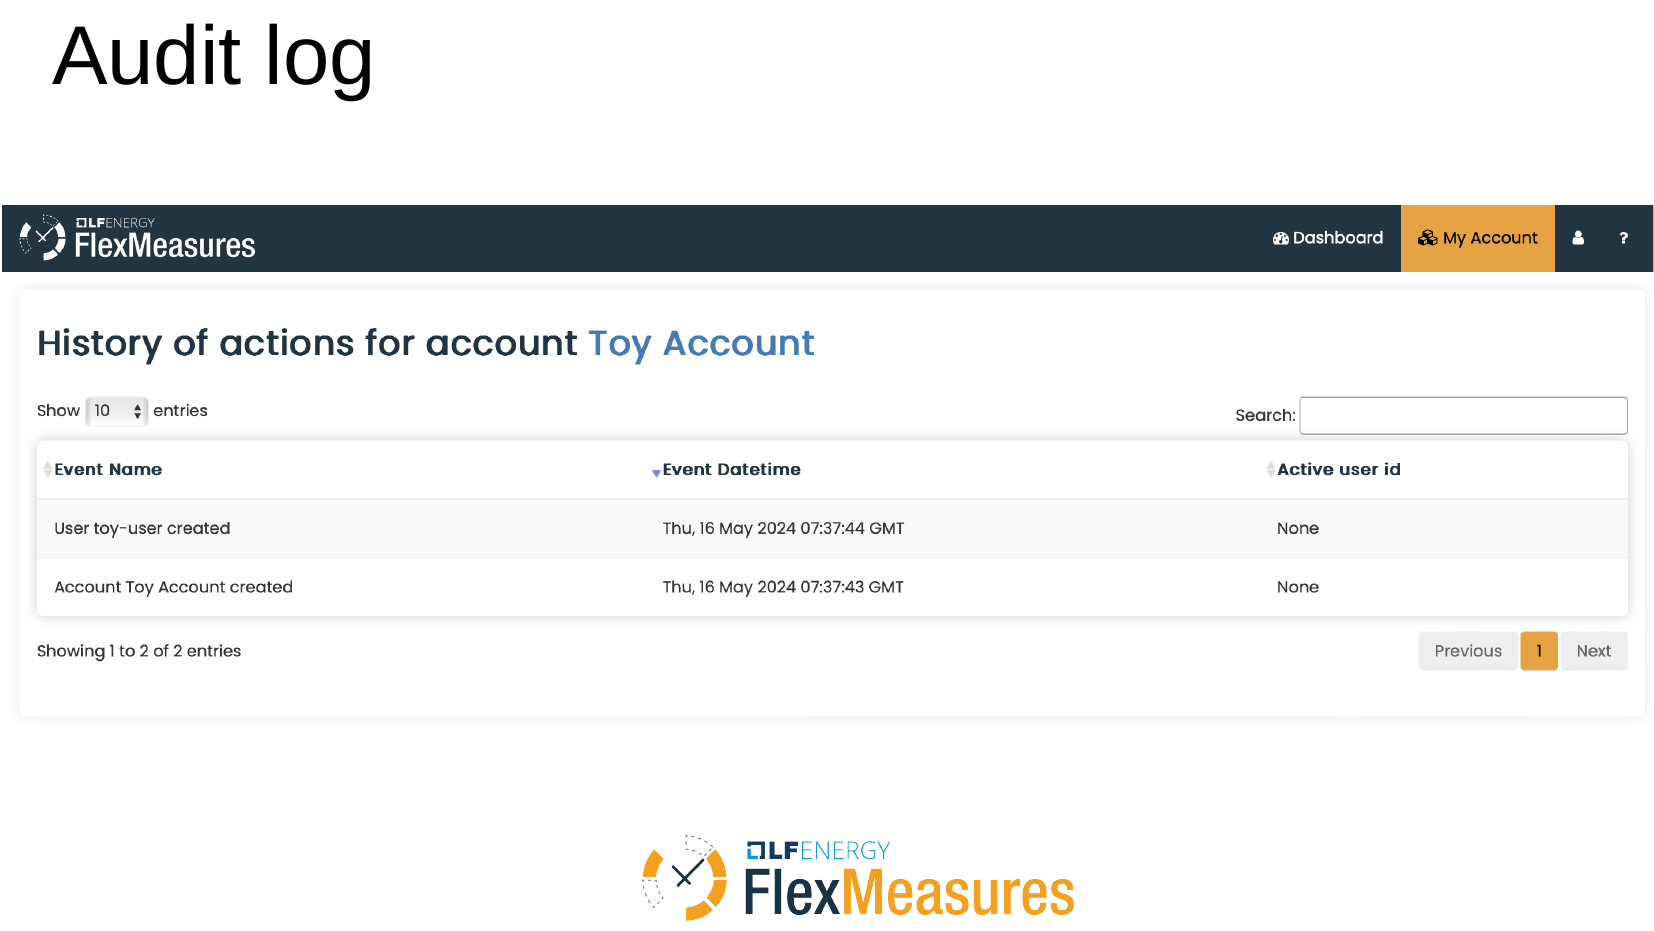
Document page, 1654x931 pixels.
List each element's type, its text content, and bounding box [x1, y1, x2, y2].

text_box Audit log [37, 2, 1576, 185]
picture [642, 835, 1074, 921]
picture [2, 205, 1654, 725]
